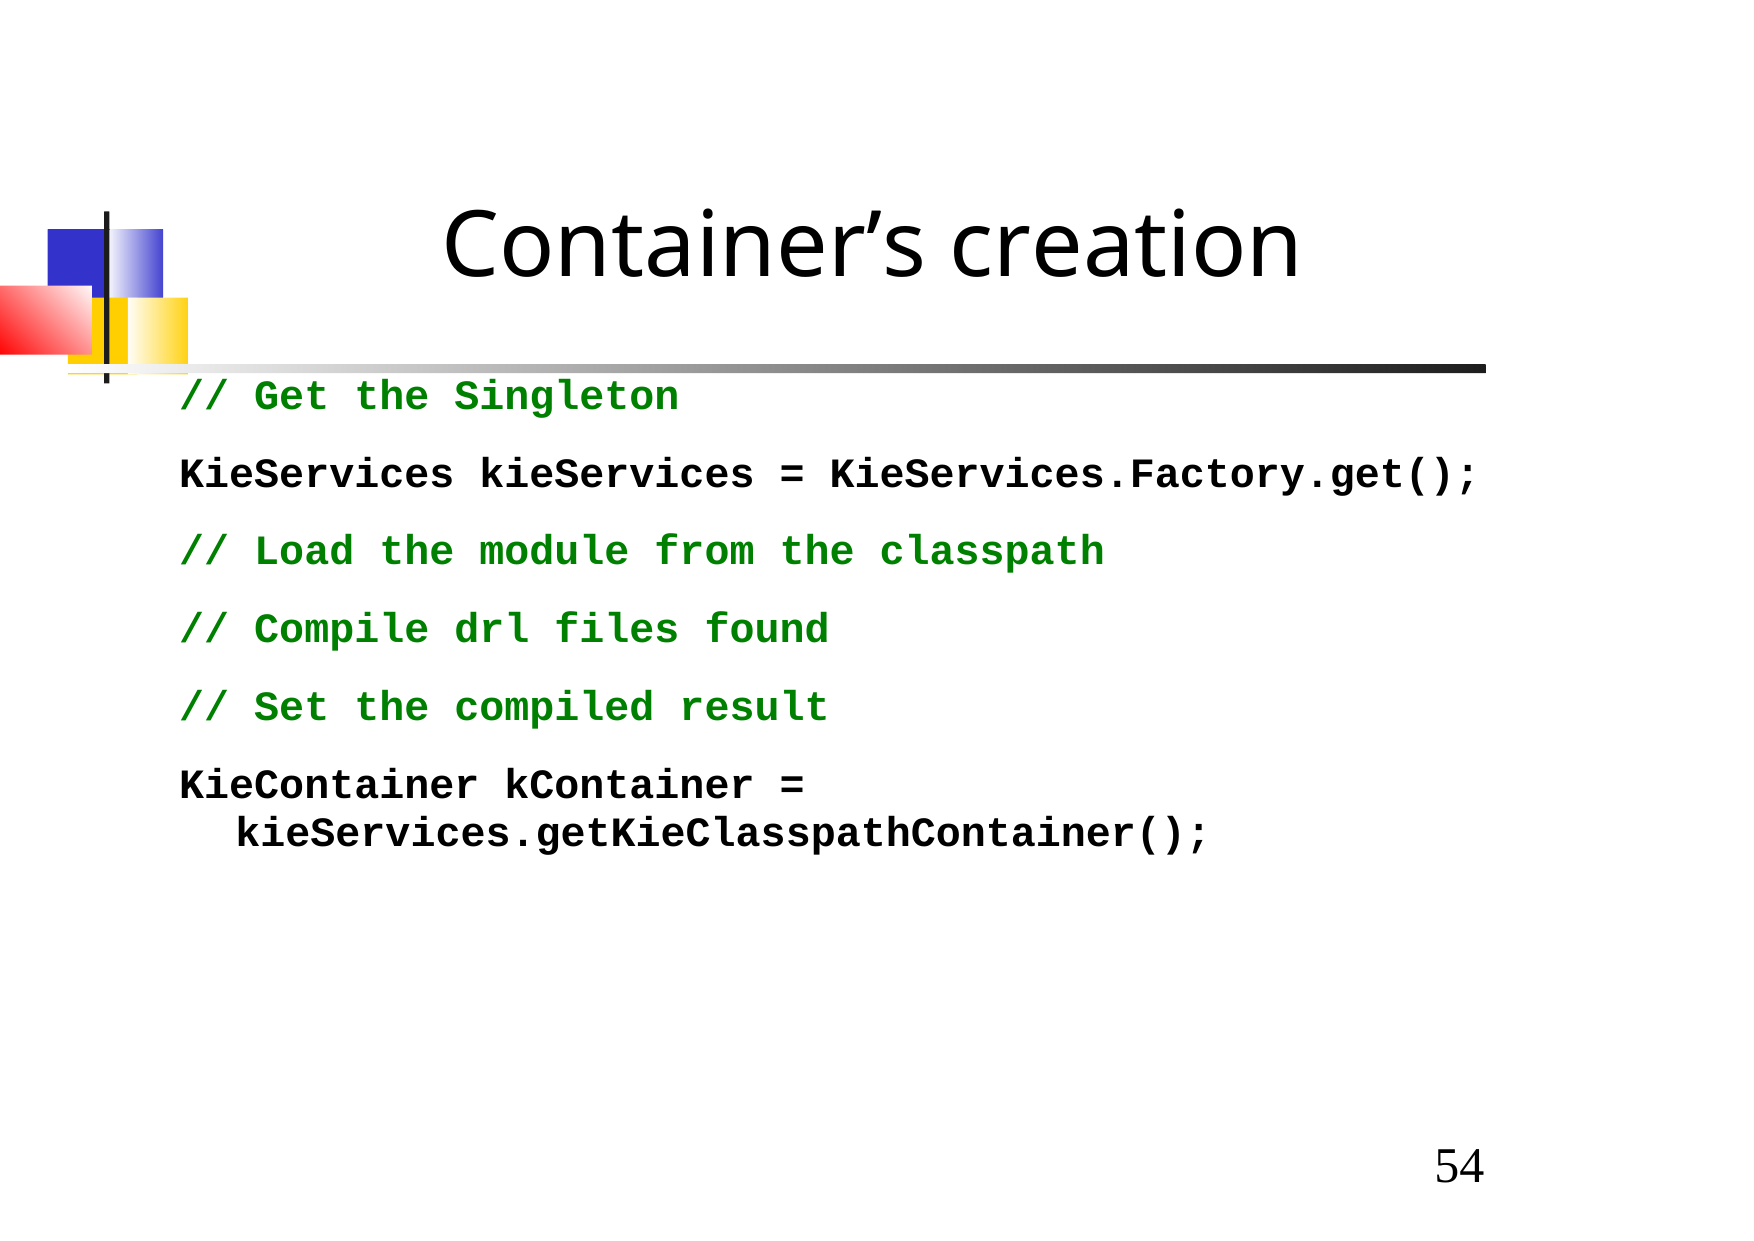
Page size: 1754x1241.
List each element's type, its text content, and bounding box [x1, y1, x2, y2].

title Container’s creation [179, 139, 1567, 351]
list // Get the Singleton KieServices kieServices = KieServices.Factory.get(); // Load the module from the classpath // Compile drl files found // Set the compiled result KieContainer kContainer = kieServices.getKieClasspathContainer(); [179, 371, 1567, 1091]
